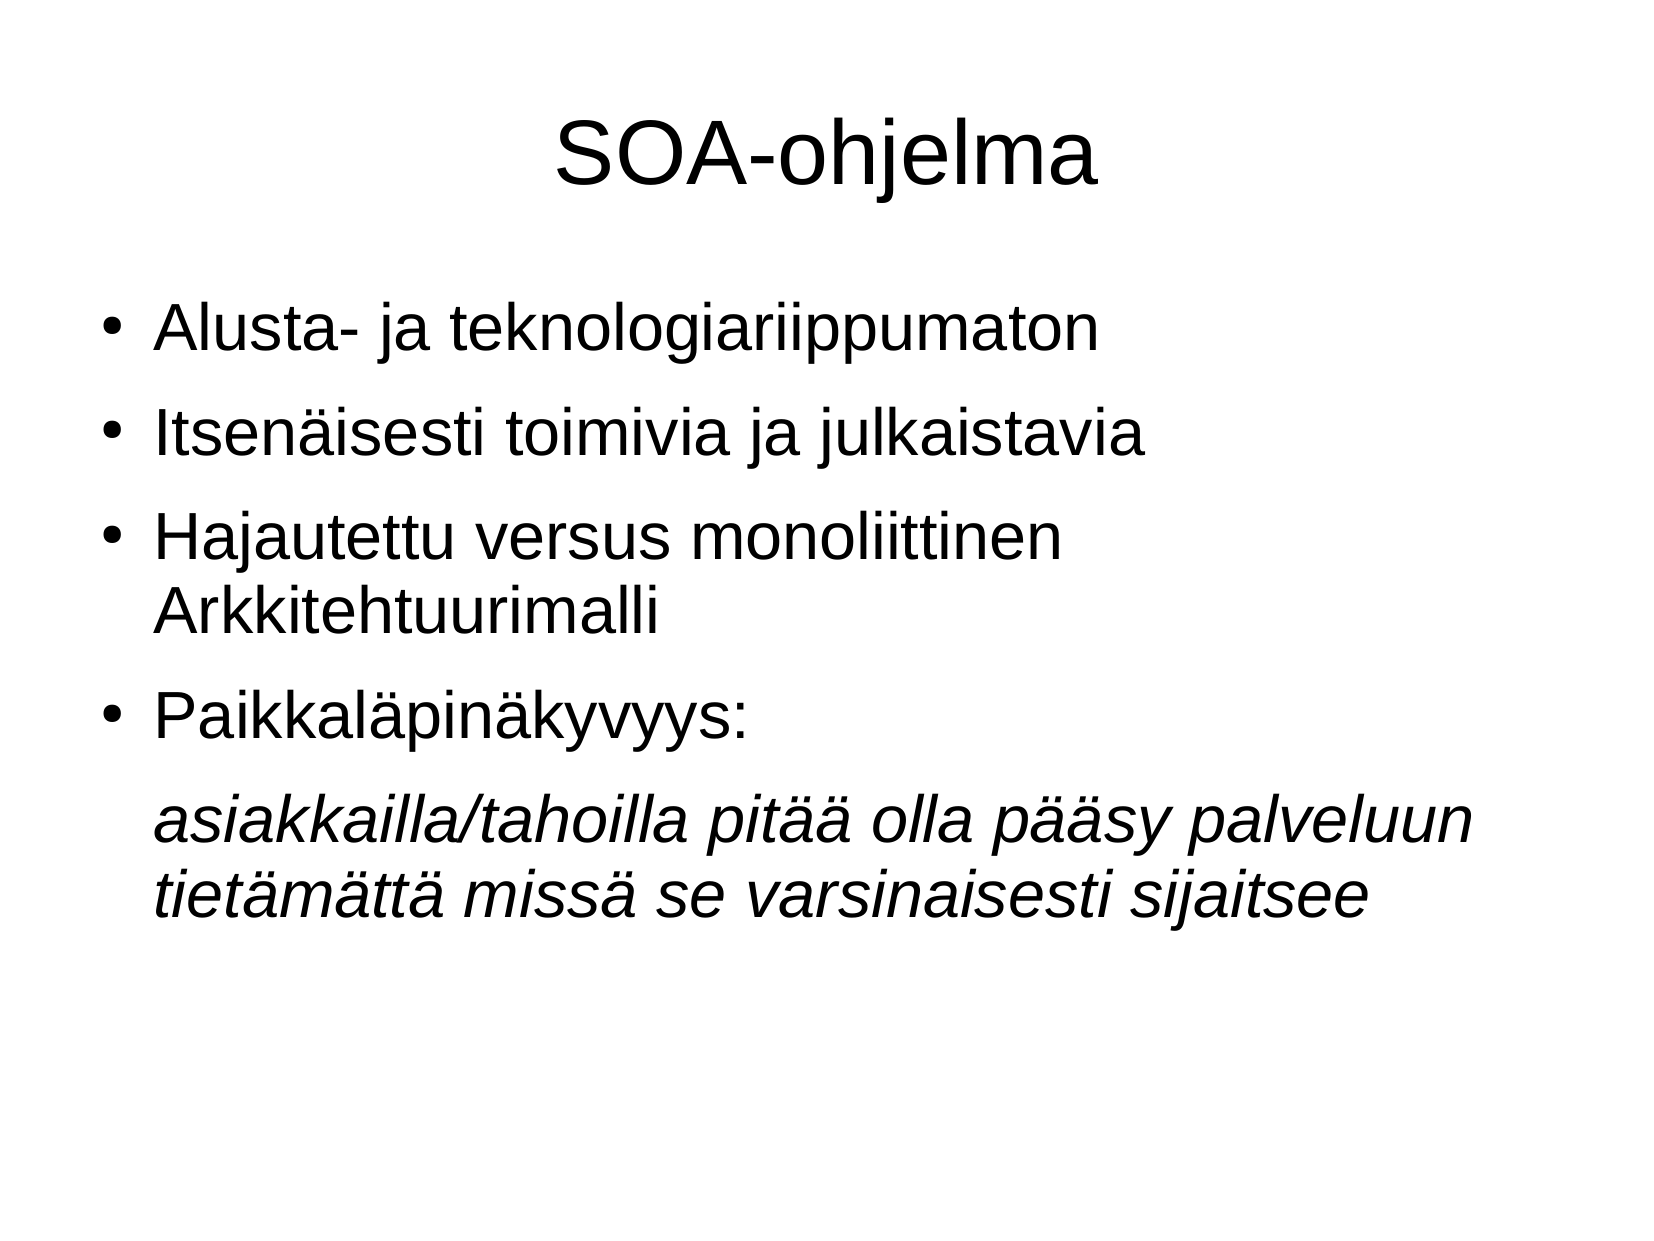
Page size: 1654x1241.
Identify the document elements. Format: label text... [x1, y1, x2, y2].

title SOA-ohjelma [82, 49, 1571, 257]
list Alusta- ja teknologiariippumaton Itsenäisesti toimivia ja julkaistavia Hajautettu versus monoliittinen Arkkitehtuurimalli Paikkaläpinäkyvyys: asiakkailla/tahoilla pitää olla pääsy palveluun tietämättä missä se varsinaisesti sijaitsee [82, 290, 1571, 1010]
